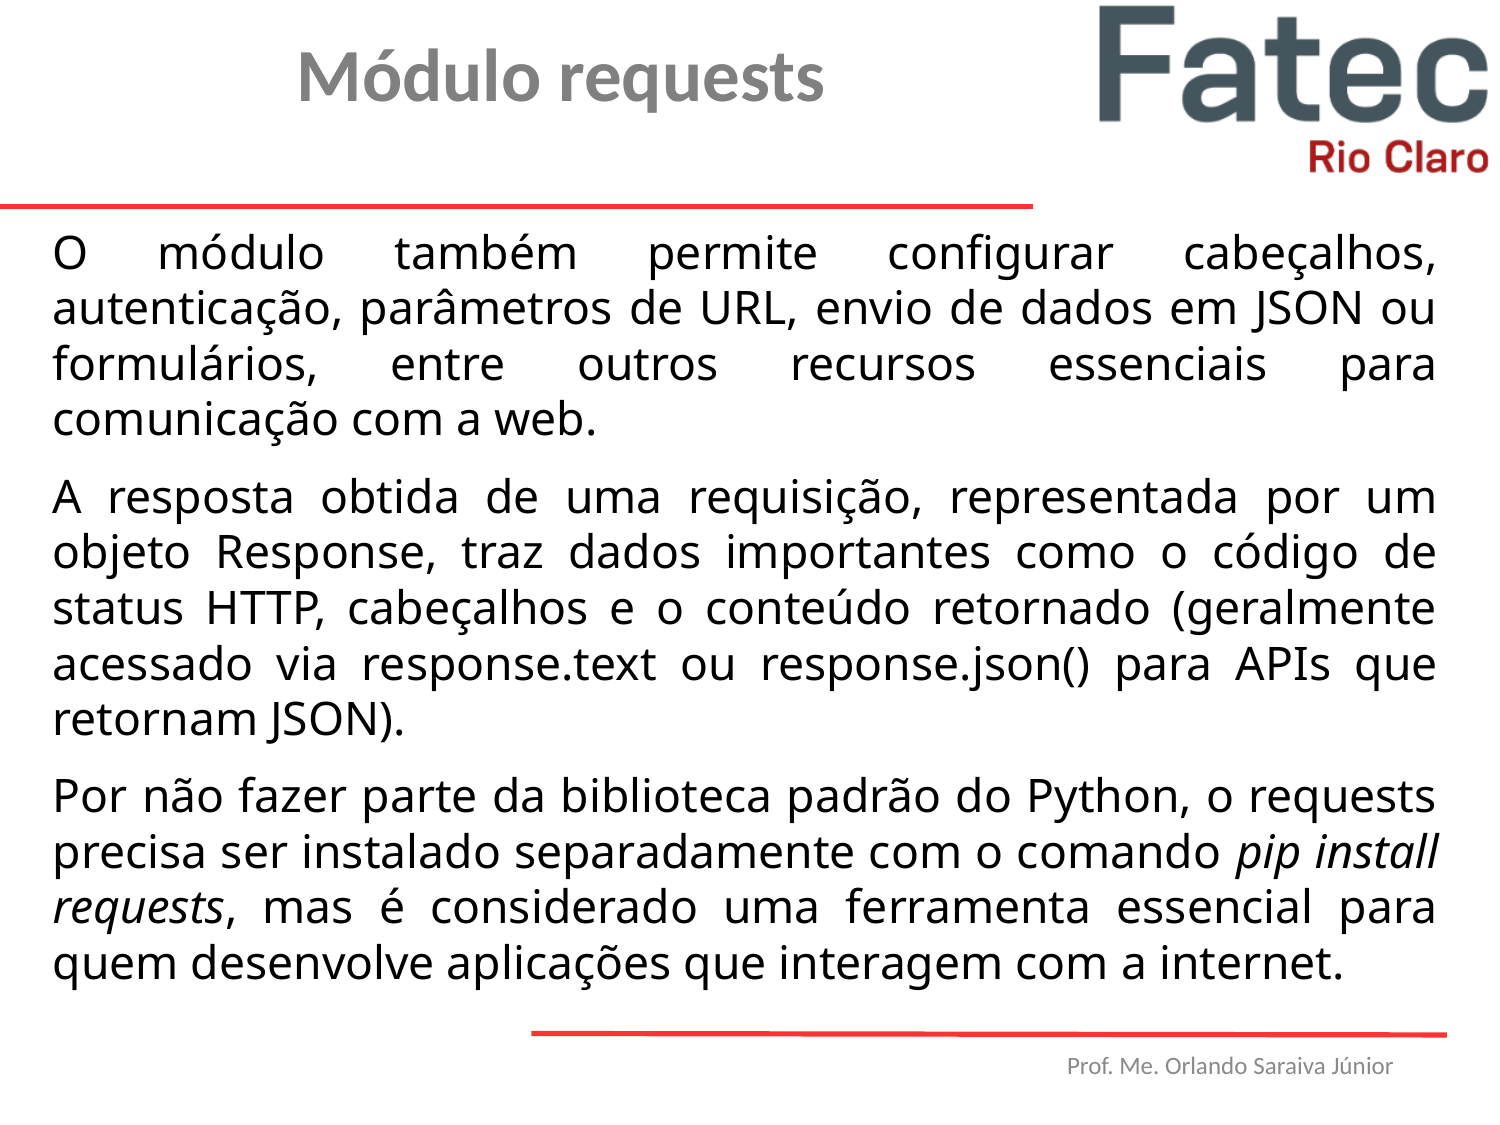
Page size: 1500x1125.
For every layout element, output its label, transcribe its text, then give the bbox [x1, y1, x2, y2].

title Módulo requests [29, 19, 1093, 207]
picture [1095, 0, 1496, 180]
list O módulo também permite configurar cabeçalhos, autenticação, parâmetros de URL, envio de dados em JSON ou formulários, entre outros recursos essenciais para comunicação com a web. A resposta obtida de uma requisição, representada por um objeto Response, traz dados importantes como o código de status HTTP, cabeçalhos e o conteúdo retornado (geralmente acessado via response.text ou response.json() para APIs que retornam JSON). Por não fazer parte da biblioteca padrão do Python, o requests precisa ser instalado separadamente com o comando pip install requests, mas é considerado uma ferramenta essencial para quem desenvolve aplicações que interagem com a internet. [37, 215, 1454, 1019]
